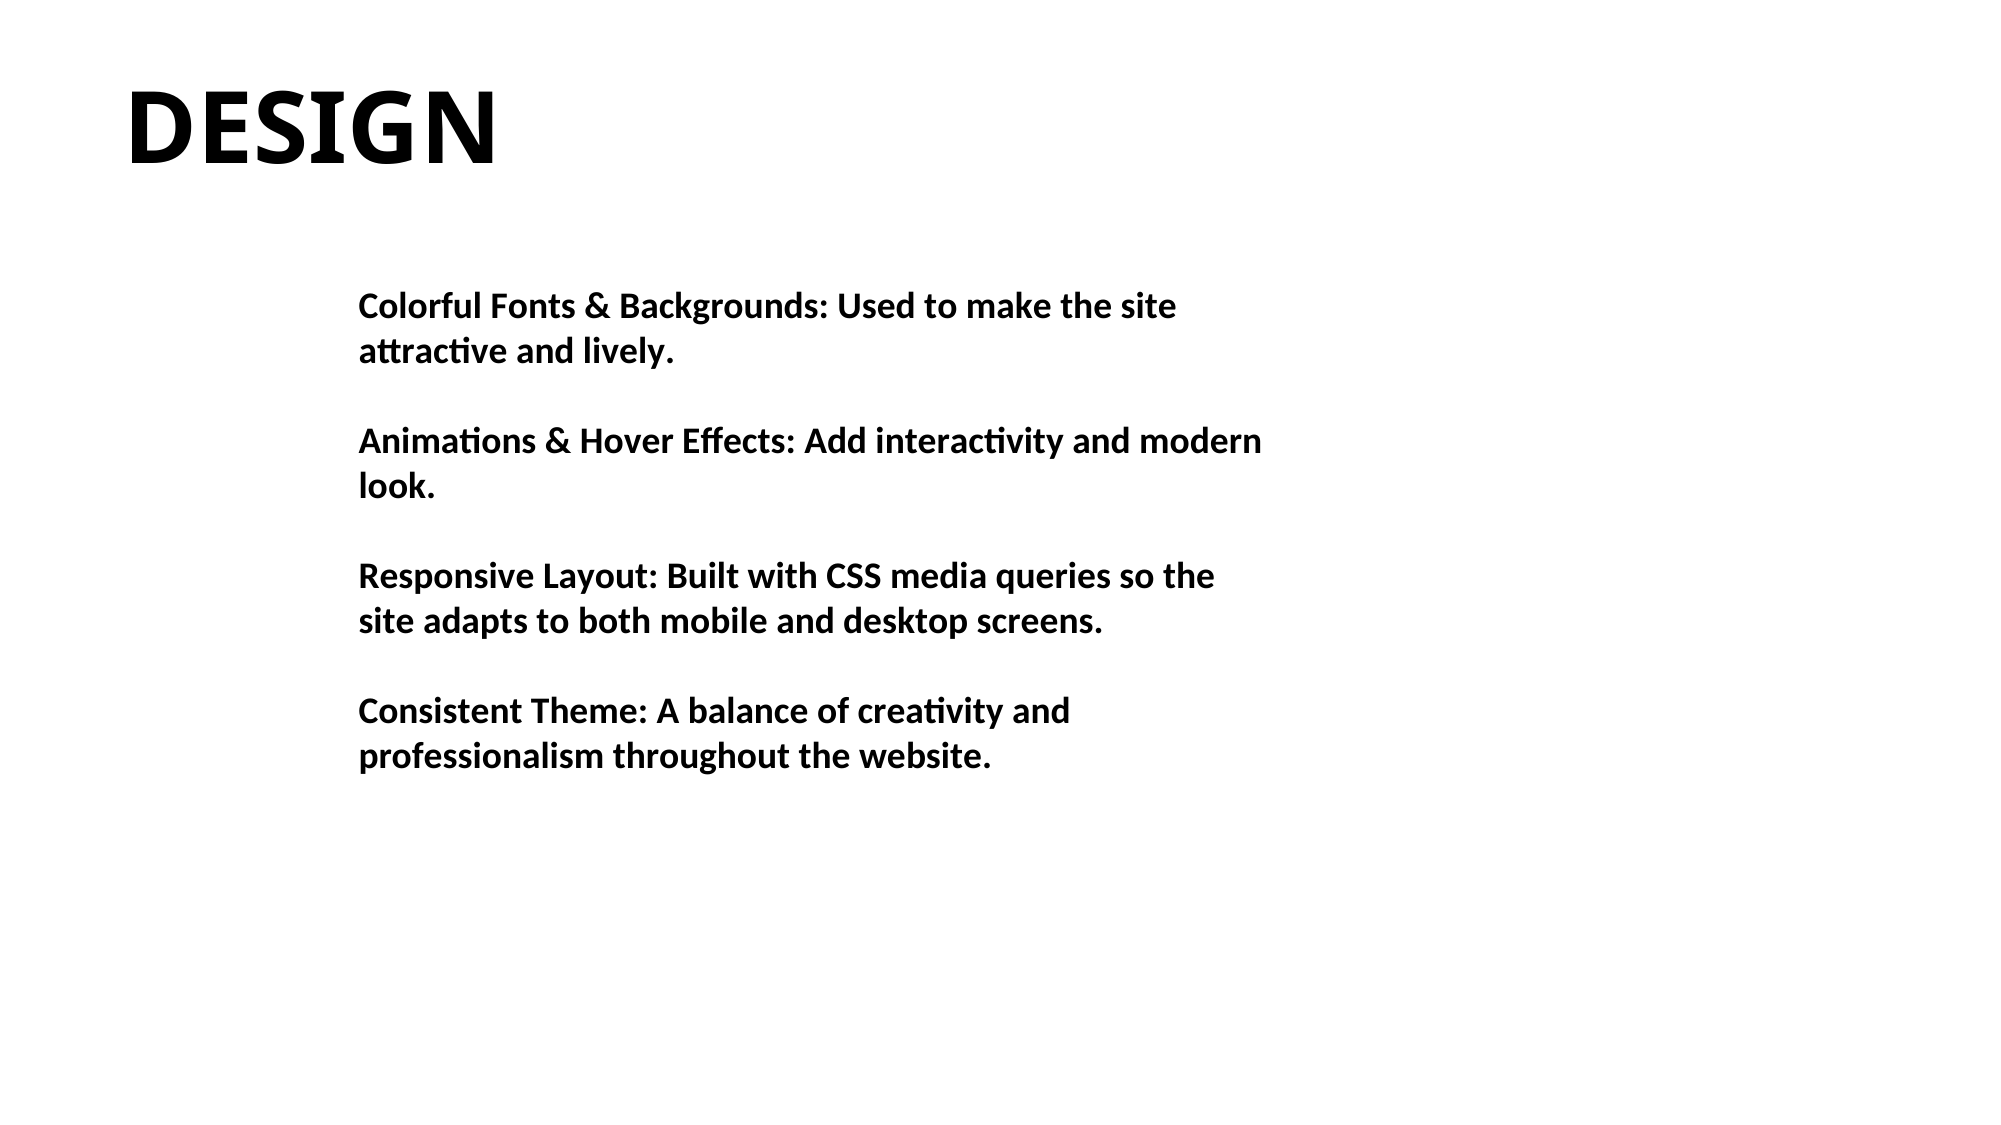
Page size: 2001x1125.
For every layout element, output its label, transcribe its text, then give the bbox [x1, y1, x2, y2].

list Colorful Fonts & Backgrounds: Used to make the site attractive and lively. Animations & Hover Effects: Add interactivity and modern look. Responsive Layout: Built with CSS media queries so the site adapts to both mobile and desktop screens. Consistent Theme: A balance of creativity and professionalism throughout the website. [358, 280, 1276, 781]
title DESIGN [123, 63, 1877, 188]
